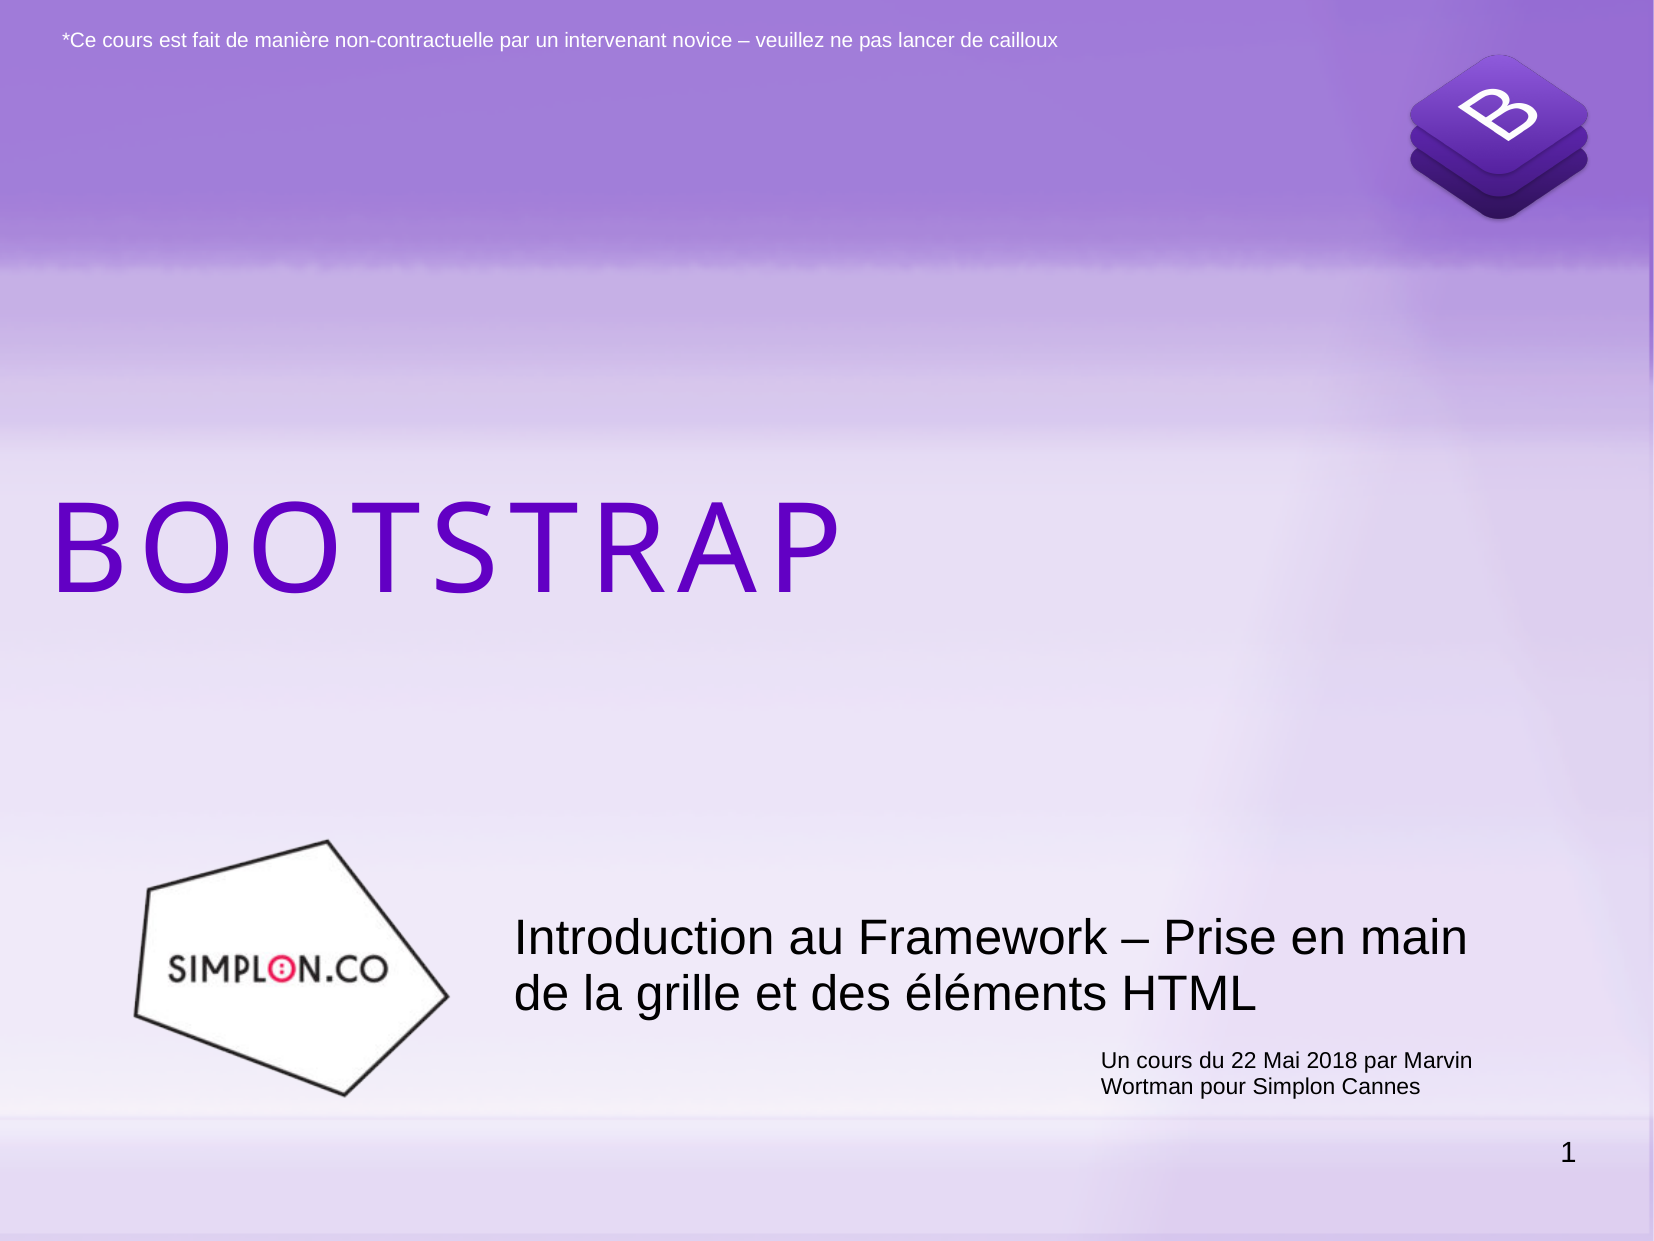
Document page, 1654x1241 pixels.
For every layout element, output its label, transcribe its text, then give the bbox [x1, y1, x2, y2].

list Introduction au Framework – Prise en main de la grille et des éléments HTML Un cours du 22 Mai 2018 par Marvin Wortman pour Simplon Cannes [448, 909, 1477, 1128]
text_box *Ce cours est fait de manière non-contractuelle par un intervenant novice – veuillez ne pas lancer de cailloux [47, 20, 1074, 60]
title BOOTSTRAP [47, 473, 1229, 615]
picture [0, 0, 1654, 1241]
